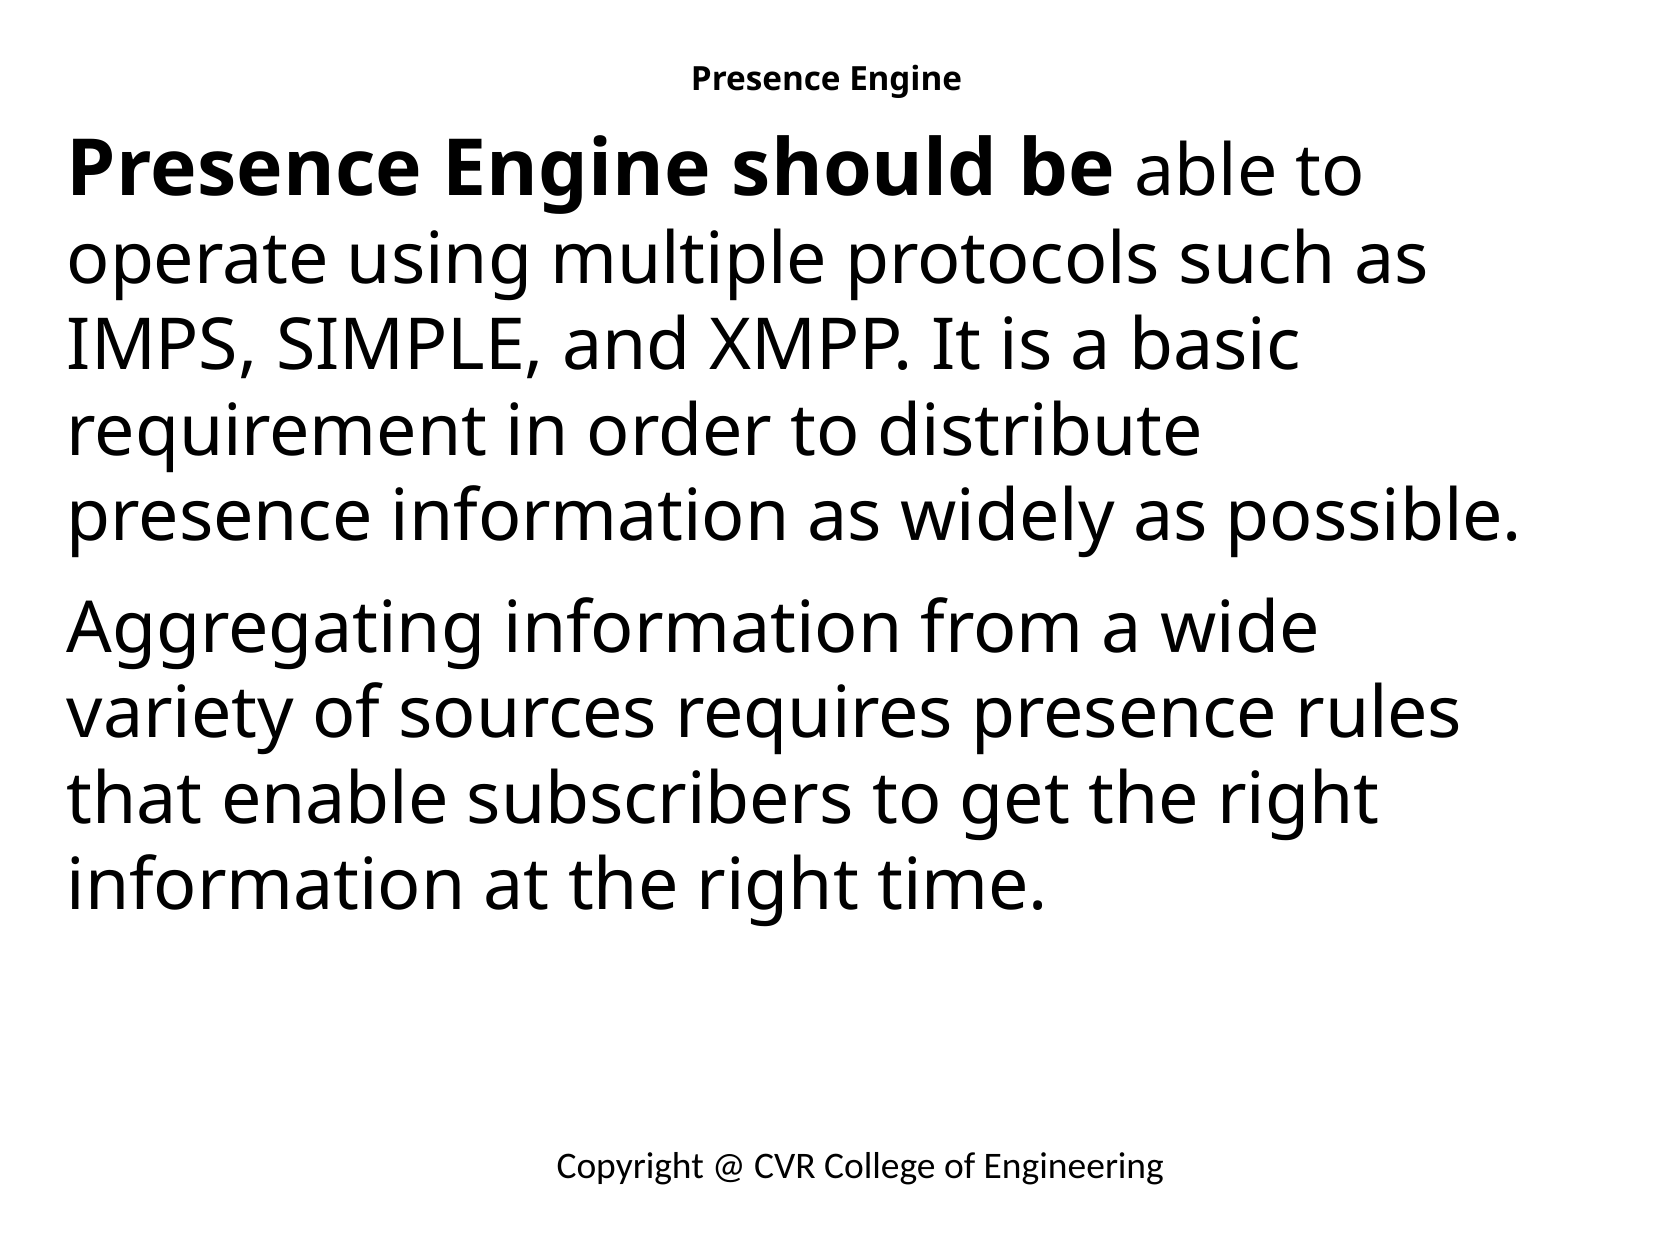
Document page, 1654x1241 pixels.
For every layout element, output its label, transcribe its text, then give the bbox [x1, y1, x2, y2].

list Presence Engine should be able to operate using multiple protocols such as IMPS, SIMPLE, and XMPP. It is a basic requirement in order to distribute presence information as widely as possible. Aggregating information from a wide variety of sources requires presence rules that enable subscribers to get the right information at the right time. [51, 109, 1541, 960]
title Presence Engine [82, 49, 1571, 226]
